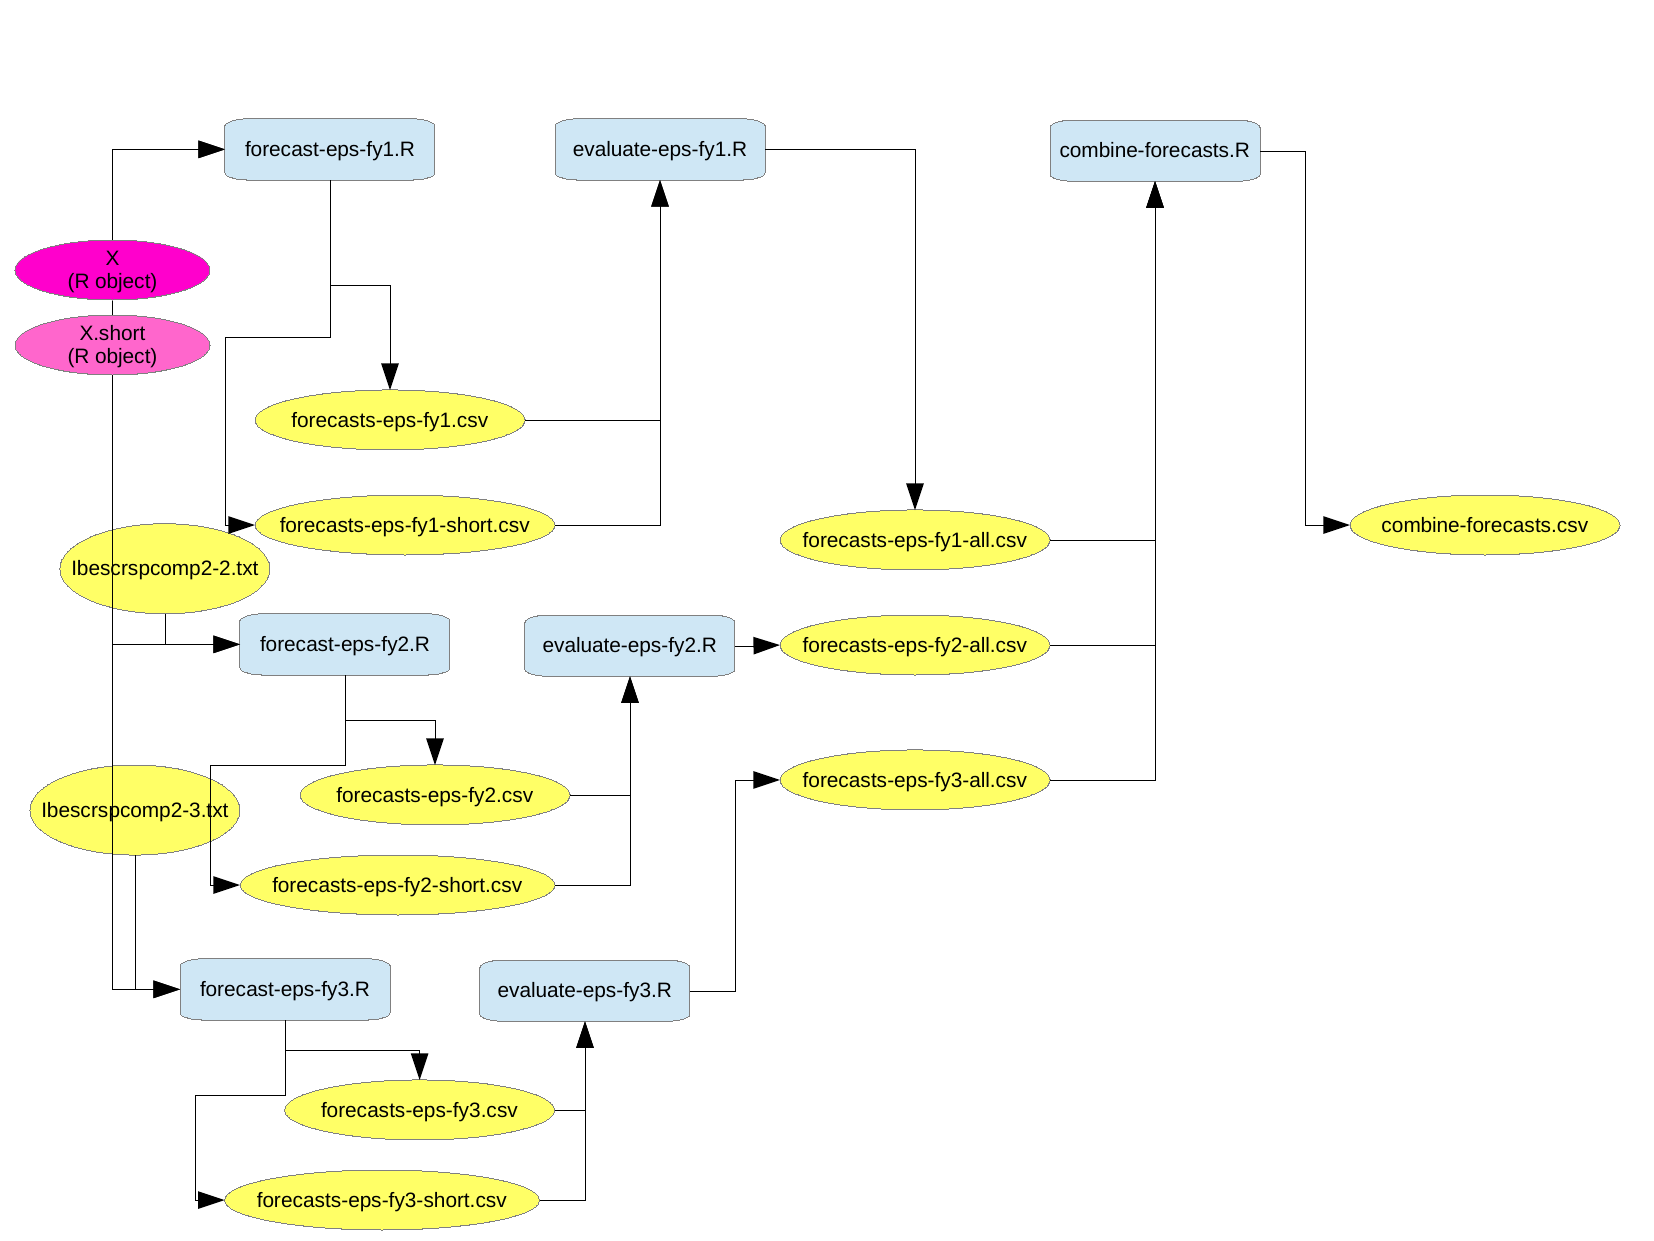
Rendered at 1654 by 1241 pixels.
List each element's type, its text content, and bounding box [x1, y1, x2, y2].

text_box forecasts-eps-fy3-all.csv [780, 749, 1051, 810]
text_box forecasts-eps-fy2-all.csv [780, 615, 1051, 676]
text_box Ibescrspcomp2-2.txt [113, 523, 270, 614]
text_box Ibescrspcomp2-3.txt [113, 765, 210, 856]
text_box forecasts-eps-fy3.csv [284, 1079, 555, 1140]
text_box forecasts-eps-fy2.csv [300, 764, 571, 825]
text_box combine-forecasts.R [1050, 120, 1261, 182]
text_box X.short (R object) [15, 315, 211, 375]
text_box Ibescrspcomp2-3.txt [211, 779, 240, 842]
text_box forecast-eps-fy3.R [180, 958, 391, 1021]
text_box X (R object) [14, 240, 210, 301]
text_box Ibescrspcomp2-2.txt [59, 529, 112, 608]
text_box evaluate-eps-fy3.R [479, 960, 690, 1022]
text_box forecasts-eps-fy2-short.csv [240, 855, 556, 916]
text_box combine-forecasts.csv [1350, 495, 1621, 556]
text_box forecast-eps-fy2.R [239, 613, 450, 676]
text_box forecasts-eps-fy1-all.csv [780, 509, 1051, 570]
text_box evaluate-eps-fy1.R [555, 118, 766, 181]
text_box forecast-eps-fy1.R [224, 118, 435, 181]
text_box forecasts-eps-fy1-short.csv [255, 495, 556, 556]
text_box Ibescrspcomp2-3.txt [29, 766, 112, 854]
text_box forecasts-eps-fy1.csv [255, 389, 526, 450]
text_box forecasts-eps-fy3-short.csv [224, 1170, 540, 1231]
text_box evaluate-eps-fy2.R [524, 615, 735, 677]
